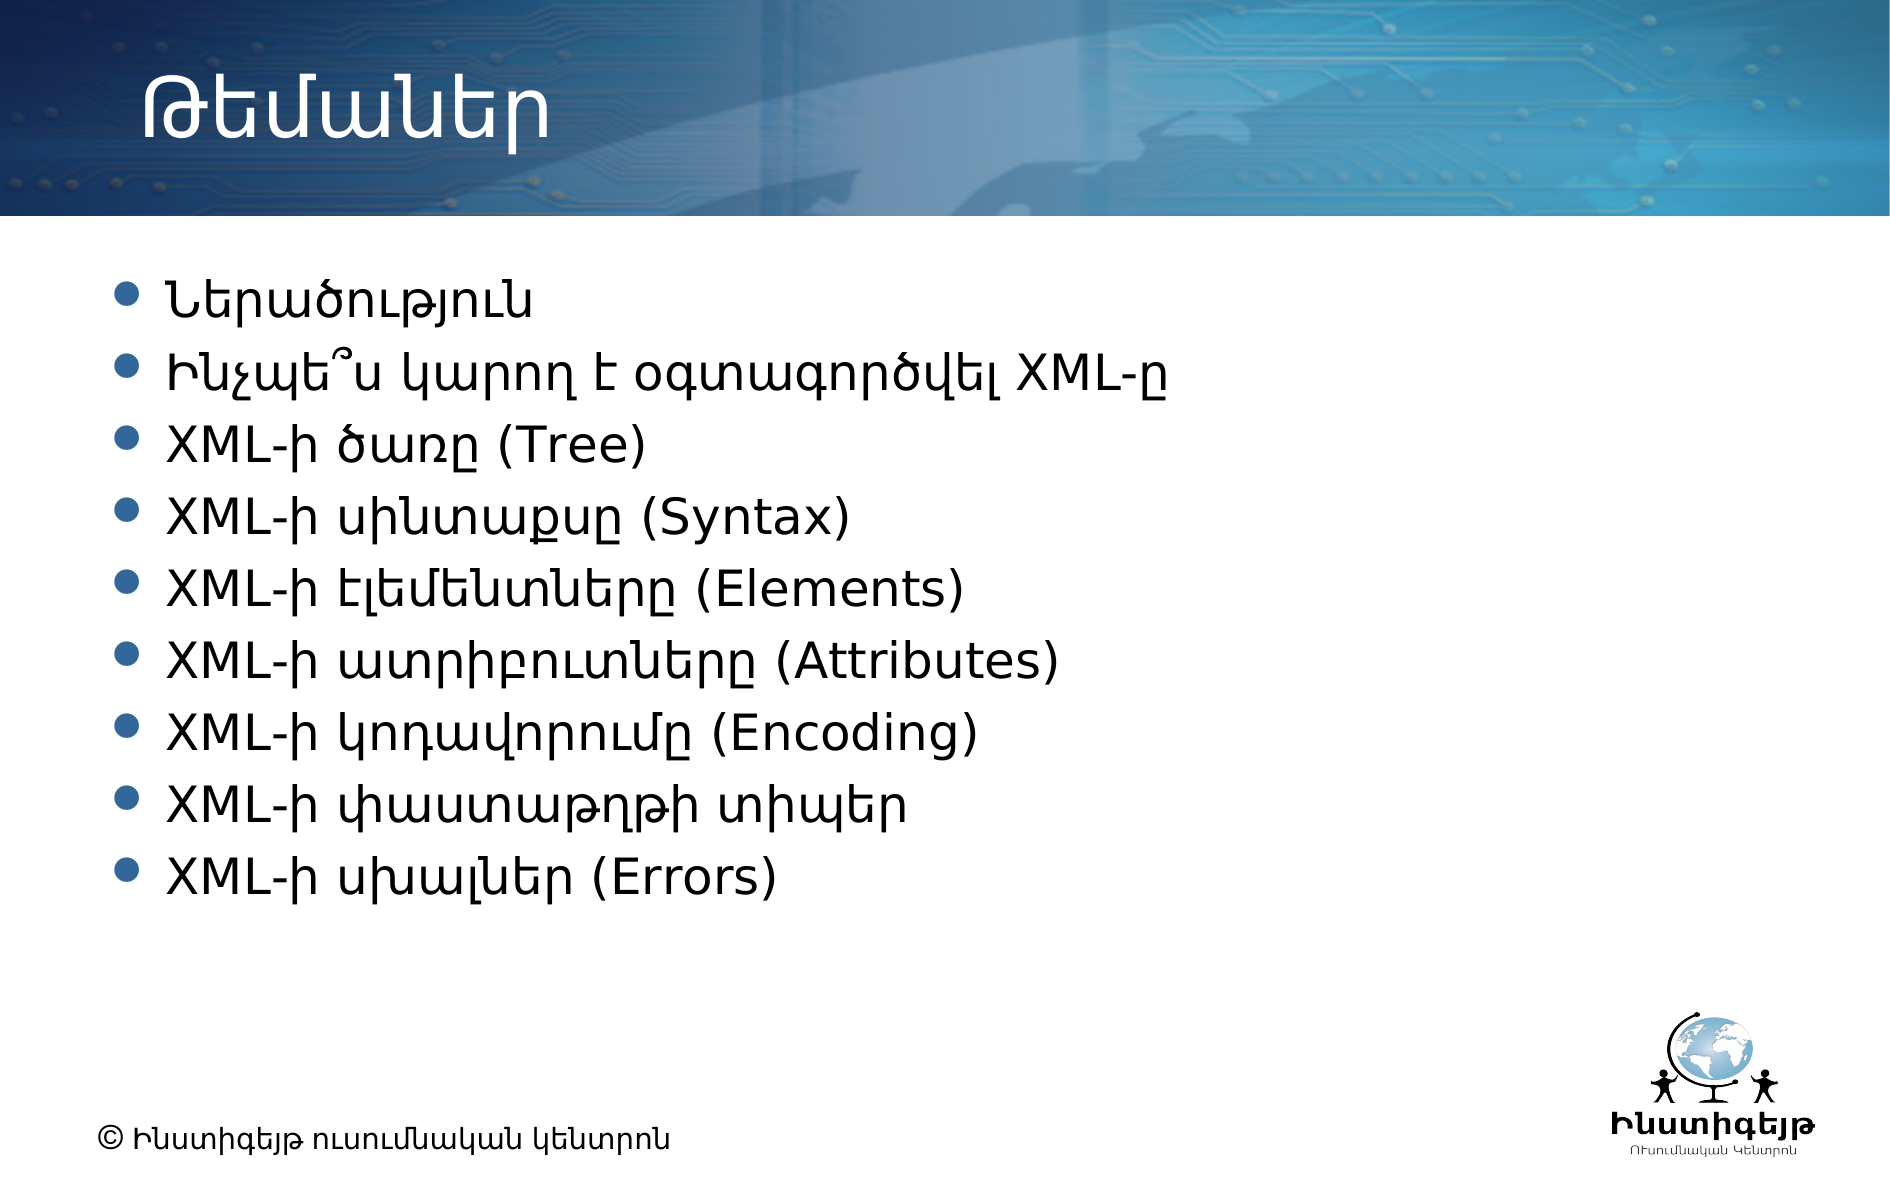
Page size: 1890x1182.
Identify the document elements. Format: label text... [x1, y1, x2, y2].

list Ներածություն Ինչպե՞ս կարող է օգտագործվել XML-ը XML-ի ծառը (Tree) XML-ի սինտաքսը (Syntax) XML-ի էլեմենտները (Elements) XML-ի ատրիբուտները (Attributes) XML-ի կոդավորումը (Encoding) XML-ի փաստաթղթի տիպեր XML-ի սխալներ (Errors) [110, 276, 1801, 297]
picture [1612, 1012, 1815, 1157]
picture [0, 0, 1890, 216]
